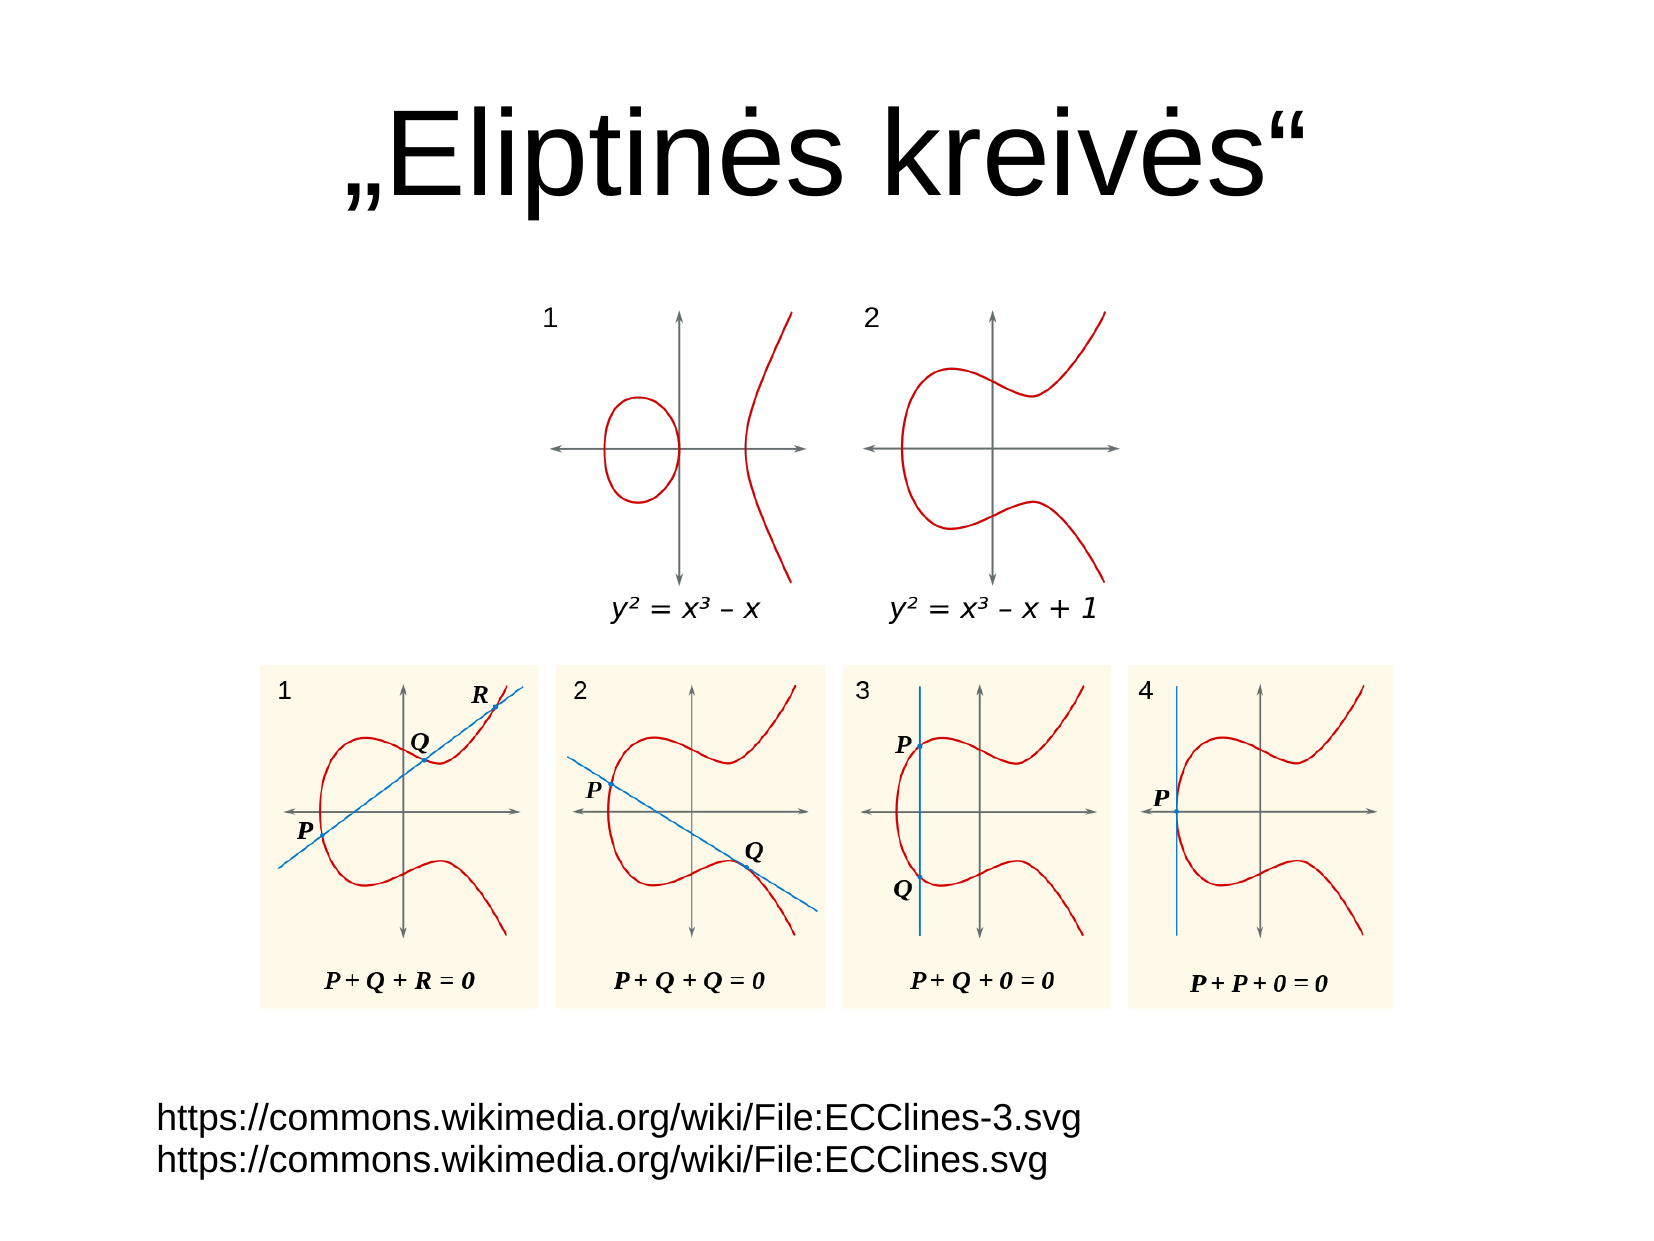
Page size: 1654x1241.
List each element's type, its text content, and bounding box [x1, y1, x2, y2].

picture [524, 290, 1130, 634]
text_box https://commons.wikimedia.org/wiki/File:ECClines-3.svg https://commons.wikimedia.org/wiki/File:ECClines.svg [141, 1088, 1158, 1188]
picture [260, 665, 1393, 1009]
title „Eliptinės kreivės“ [82, 49, 1571, 257]
